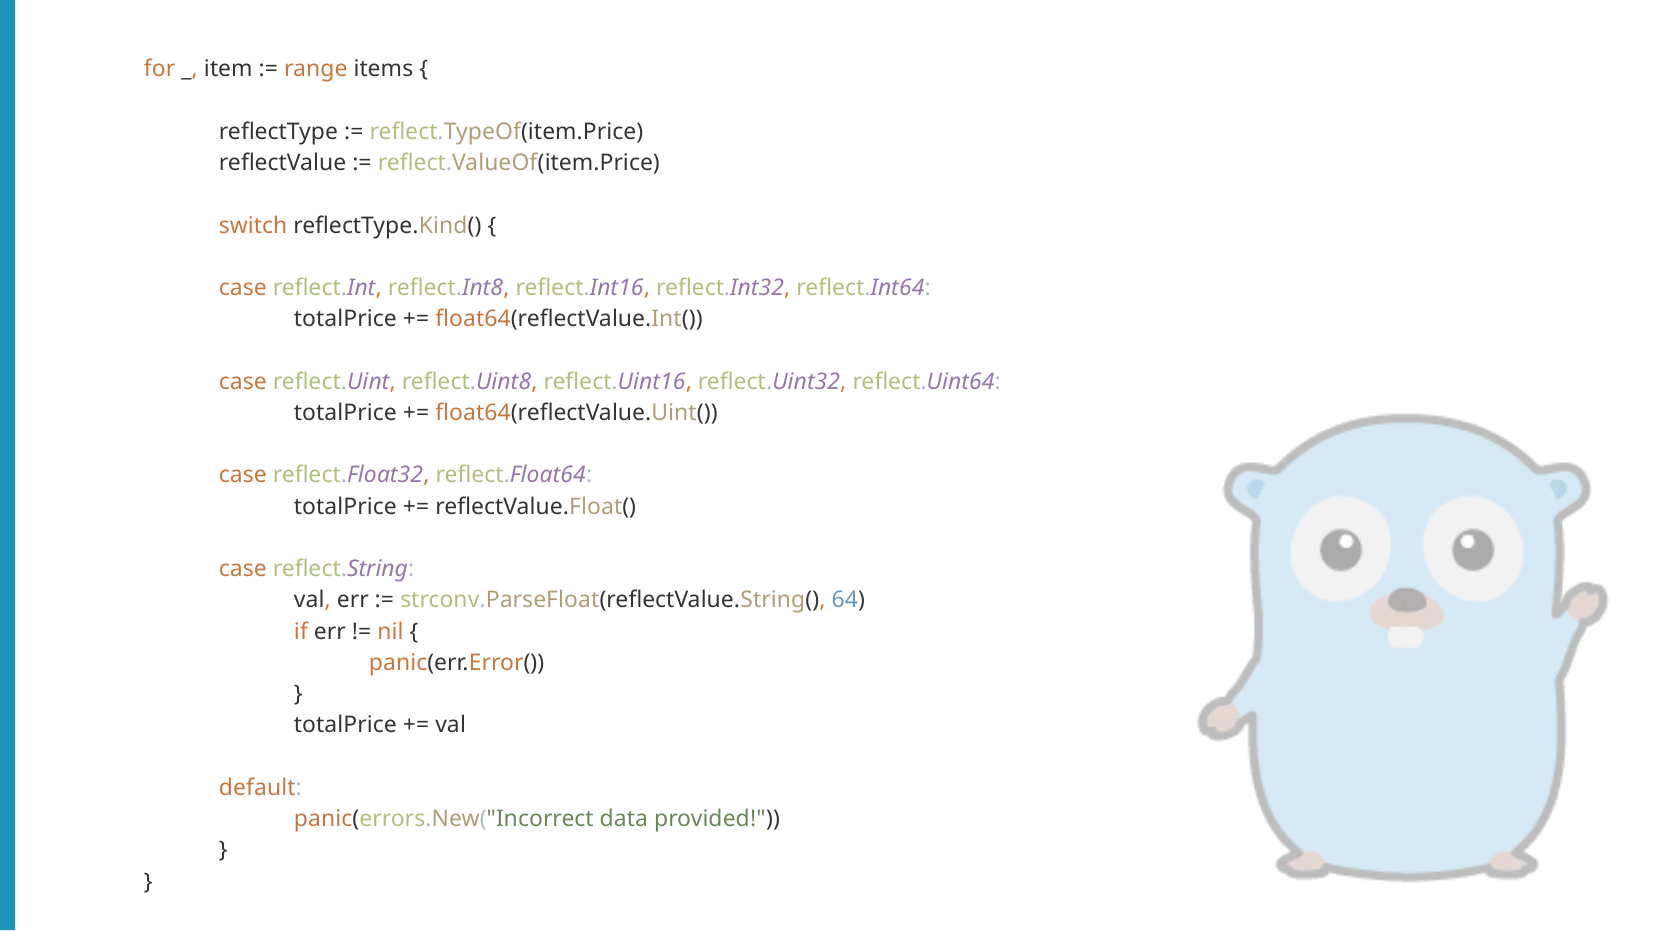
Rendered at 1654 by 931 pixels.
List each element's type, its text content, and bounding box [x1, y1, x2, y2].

picture [1155, 393, 1654, 904]
text_box for _, item := range items { reflectType := reflect.TypeOf(item.Price) reflectValue := reflect.ValueOf(item.Price) switch reflectType.Kind() { case reflect.Int, reflect.Int8, reflect.Int16, reflect.Int32, reflect.Int64: totalPrice += float64(reflectValue.Int()) case reflect.Uint, reflect.Uint8, reflect.Uint16, reflect.Uint32, reflect.Uint64: totalPrice += float64(reflectValue.Uint()) case reflect.Float32, reflect.Float64: totalPrice += reflectValue.Float() case reflect.String: val, err := strconv.ParseFloat(reflectValue.String(), 64) if err != nil { panic(err.Error()) } totalPrice += val default: panic(errors.New("Incorrect data provided!")) } } fmt.Println(totalPrice) [129, 45, 1561, 886]
text_box [0, 0, 16, 931]
